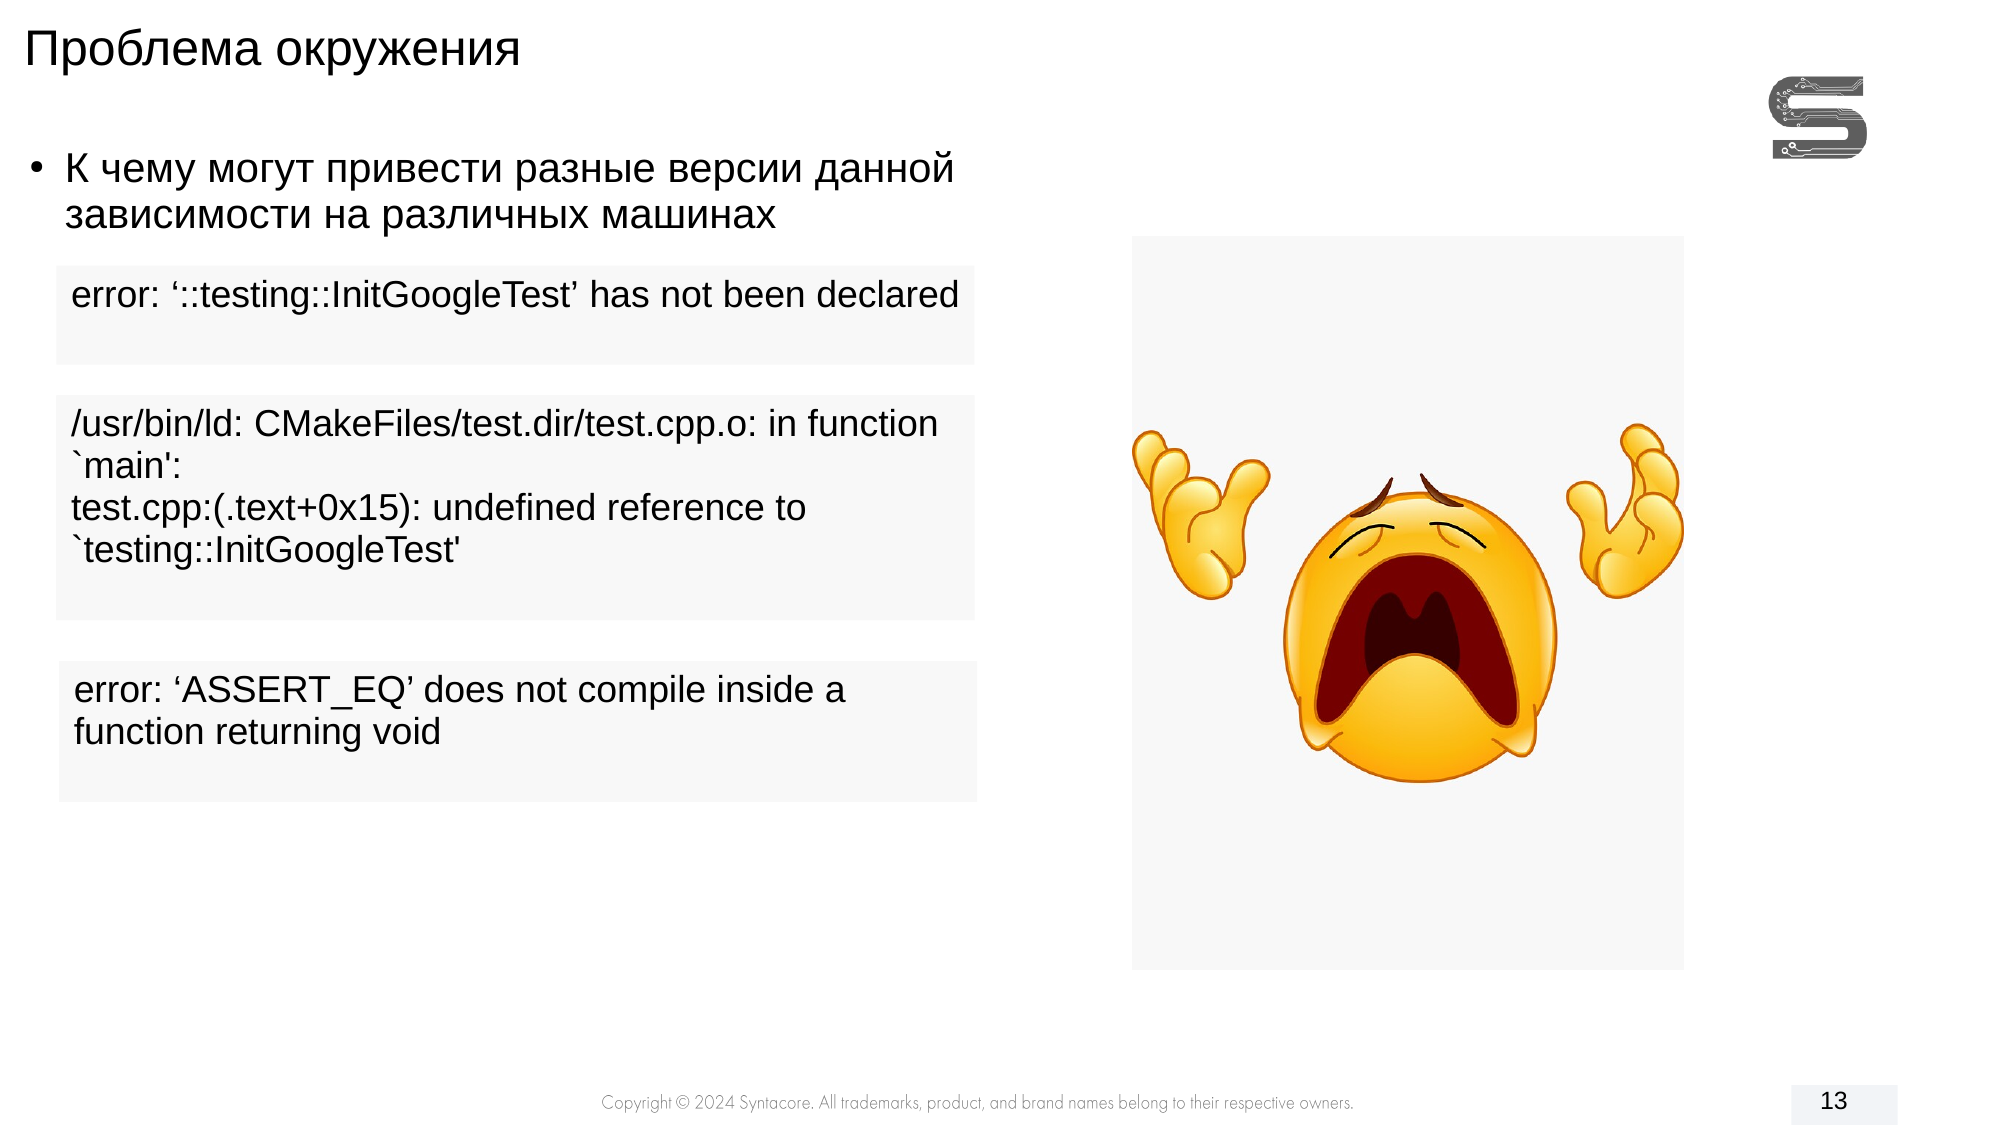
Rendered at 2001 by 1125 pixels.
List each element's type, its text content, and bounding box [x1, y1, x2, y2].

text_box <number> [1805, 1079, 1949, 1123]
picture [601, 1089, 1361, 1114]
text_box К чему могут привести разные версии данной зависимости на различных машинах [14, 137, 984, 586]
text_box /usr/bin/ld: CMakeFiles/test.dir/test.cpp.o: in function `main': test.cpp:(.text+0x15): undefined reference to `testing::InitGoogleTest' [56, 395, 975, 621]
text_box error: ‘::testing::InitGoogleTest’ has not been declared [56, 265, 975, 365]
picture [1132, 236, 1684, 970]
text_box Проблема окружения [0, 13, 832, 84]
text_box error: ‘ASSERT_EQ’ does not compile inside a function returning void [59, 661, 978, 802]
picture [1768, 76, 1867, 160]
